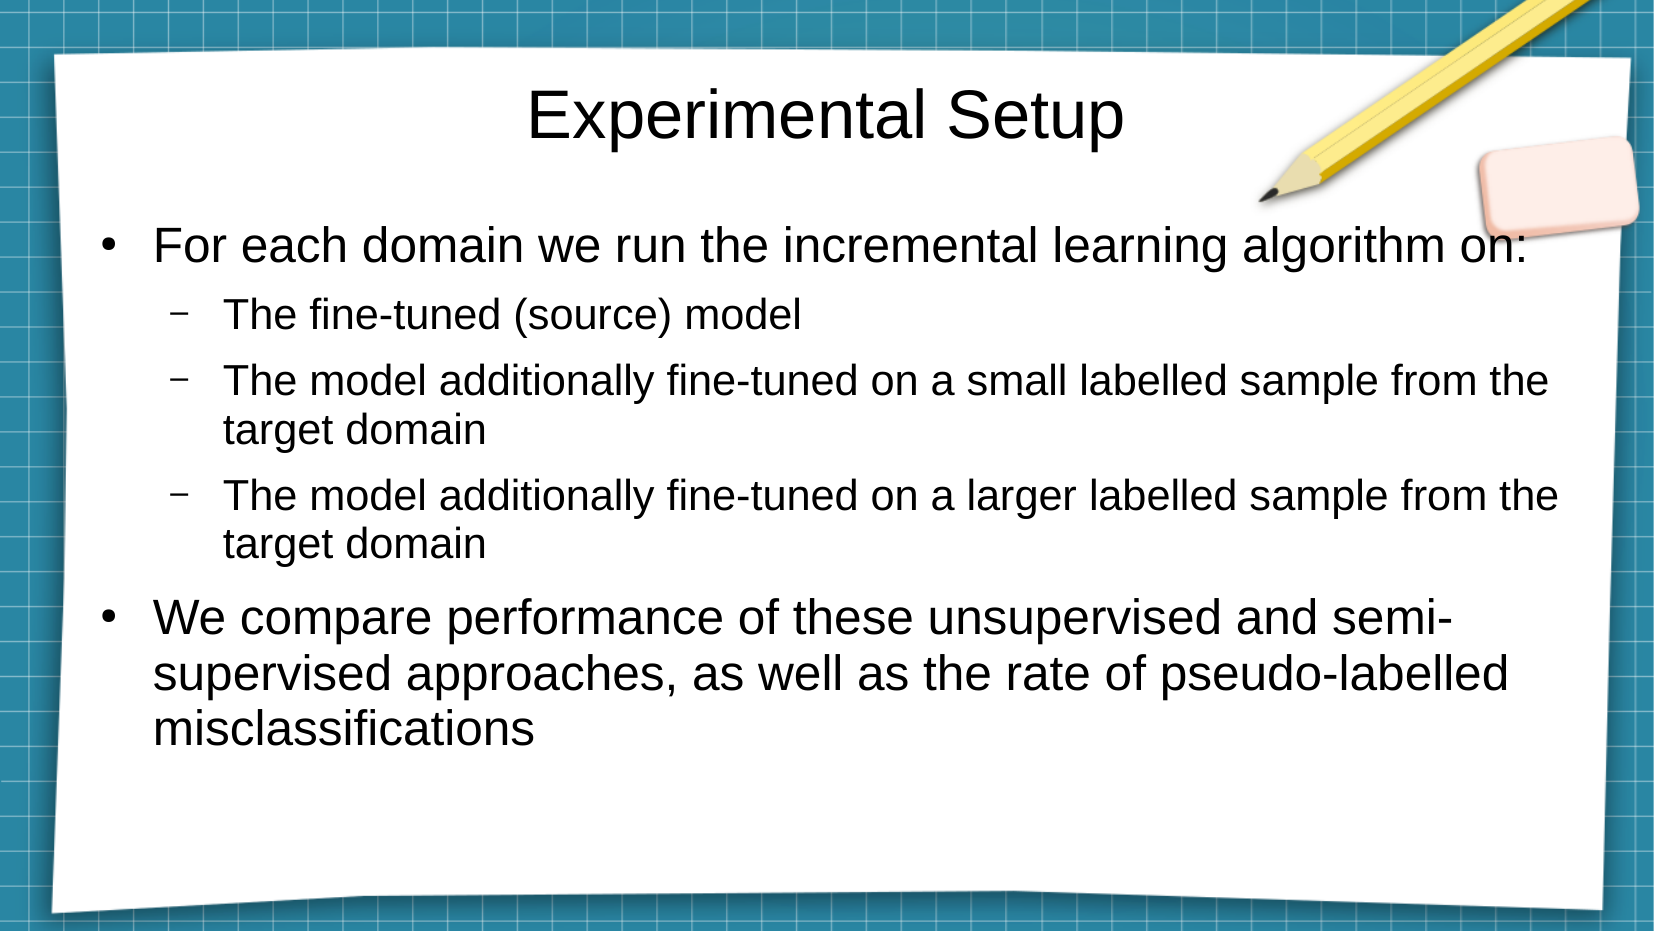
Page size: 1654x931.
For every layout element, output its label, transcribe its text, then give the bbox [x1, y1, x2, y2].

picture [0, 0, 1654, 931]
list For each domain we run the incremental learning algorithm on: The fine-tuned (source) model The model additionally fine-tuned on a small labelled sample from the target domain The model additionally fine-tuned on a larger labelled sample from the target domain We compare performance of these unsupervised and semi-supervised approaches, as well as the rate of pseudo-labelled misclassifications [82, 217, 1571, 758]
title Experimental Setup [82, 37, 1571, 193]
